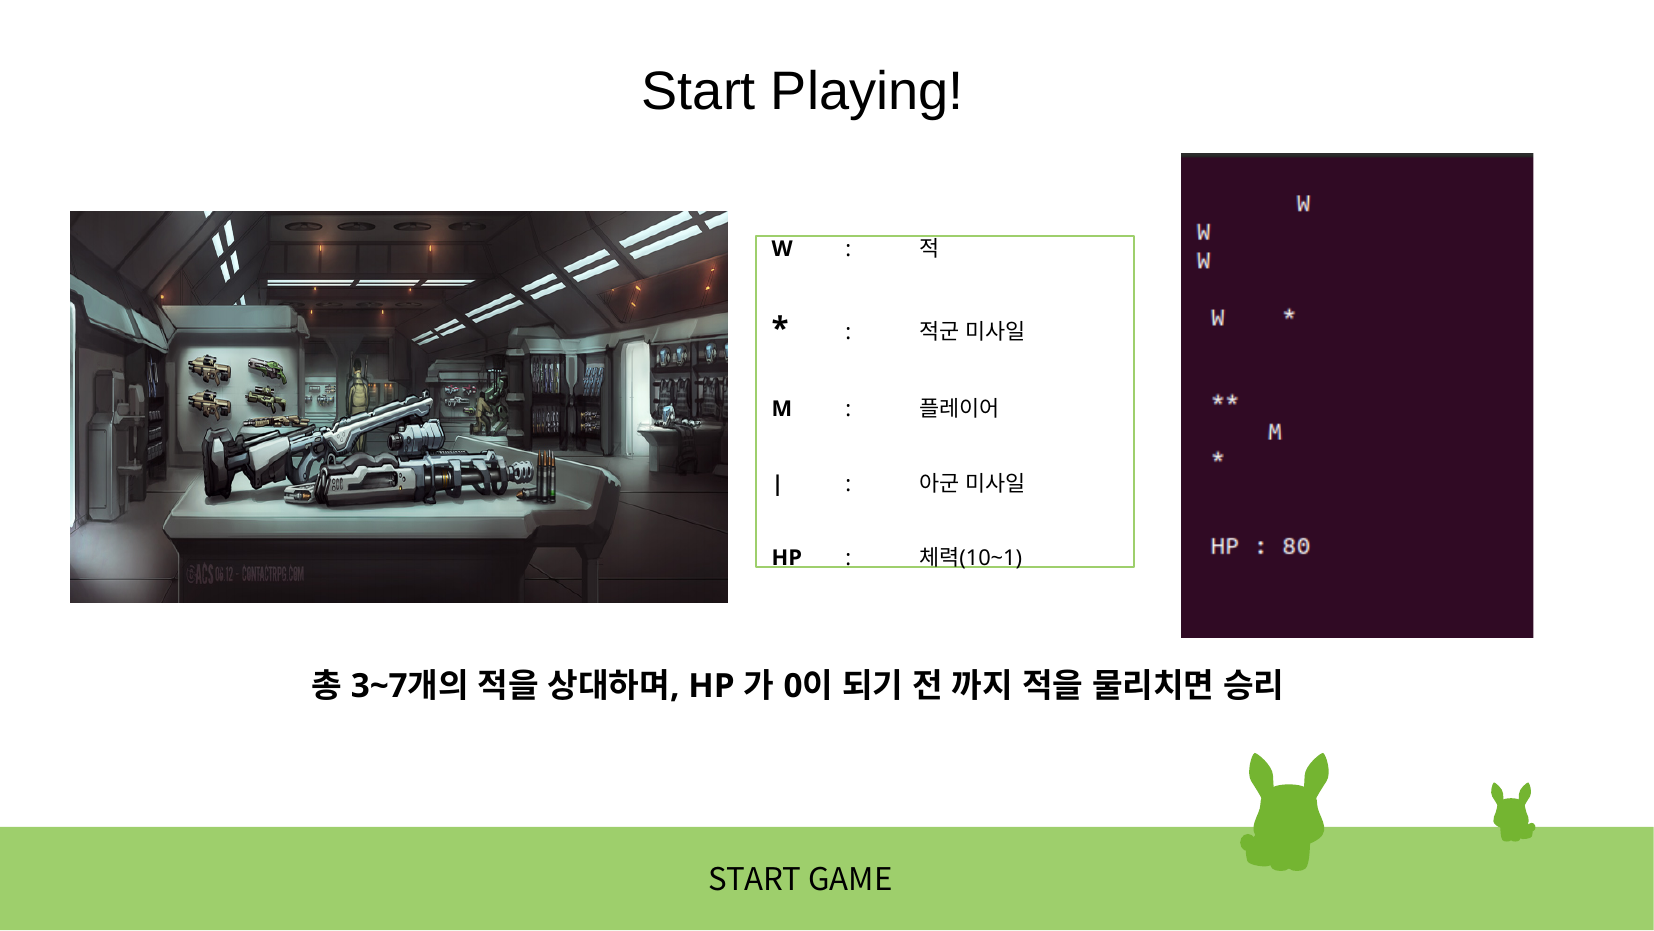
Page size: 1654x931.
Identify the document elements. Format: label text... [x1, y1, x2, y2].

text_box W : 적 * : 적군 미사일 M : 플레이어 | : 아군 미사일 HP : 체력(10~1) [755, 236, 1134, 567]
picture [70, 211, 728, 603]
title Start Playing! [354, 10, 1252, 166]
picture [1181, 153, 1534, 638]
text_box 총 3~7개의 적을 상대하며, HP 가 0이 되기 전 까지 적을 물리치면 승리 [295, 590, 1418, 768]
text_box START GAME [538, 845, 1064, 910]
